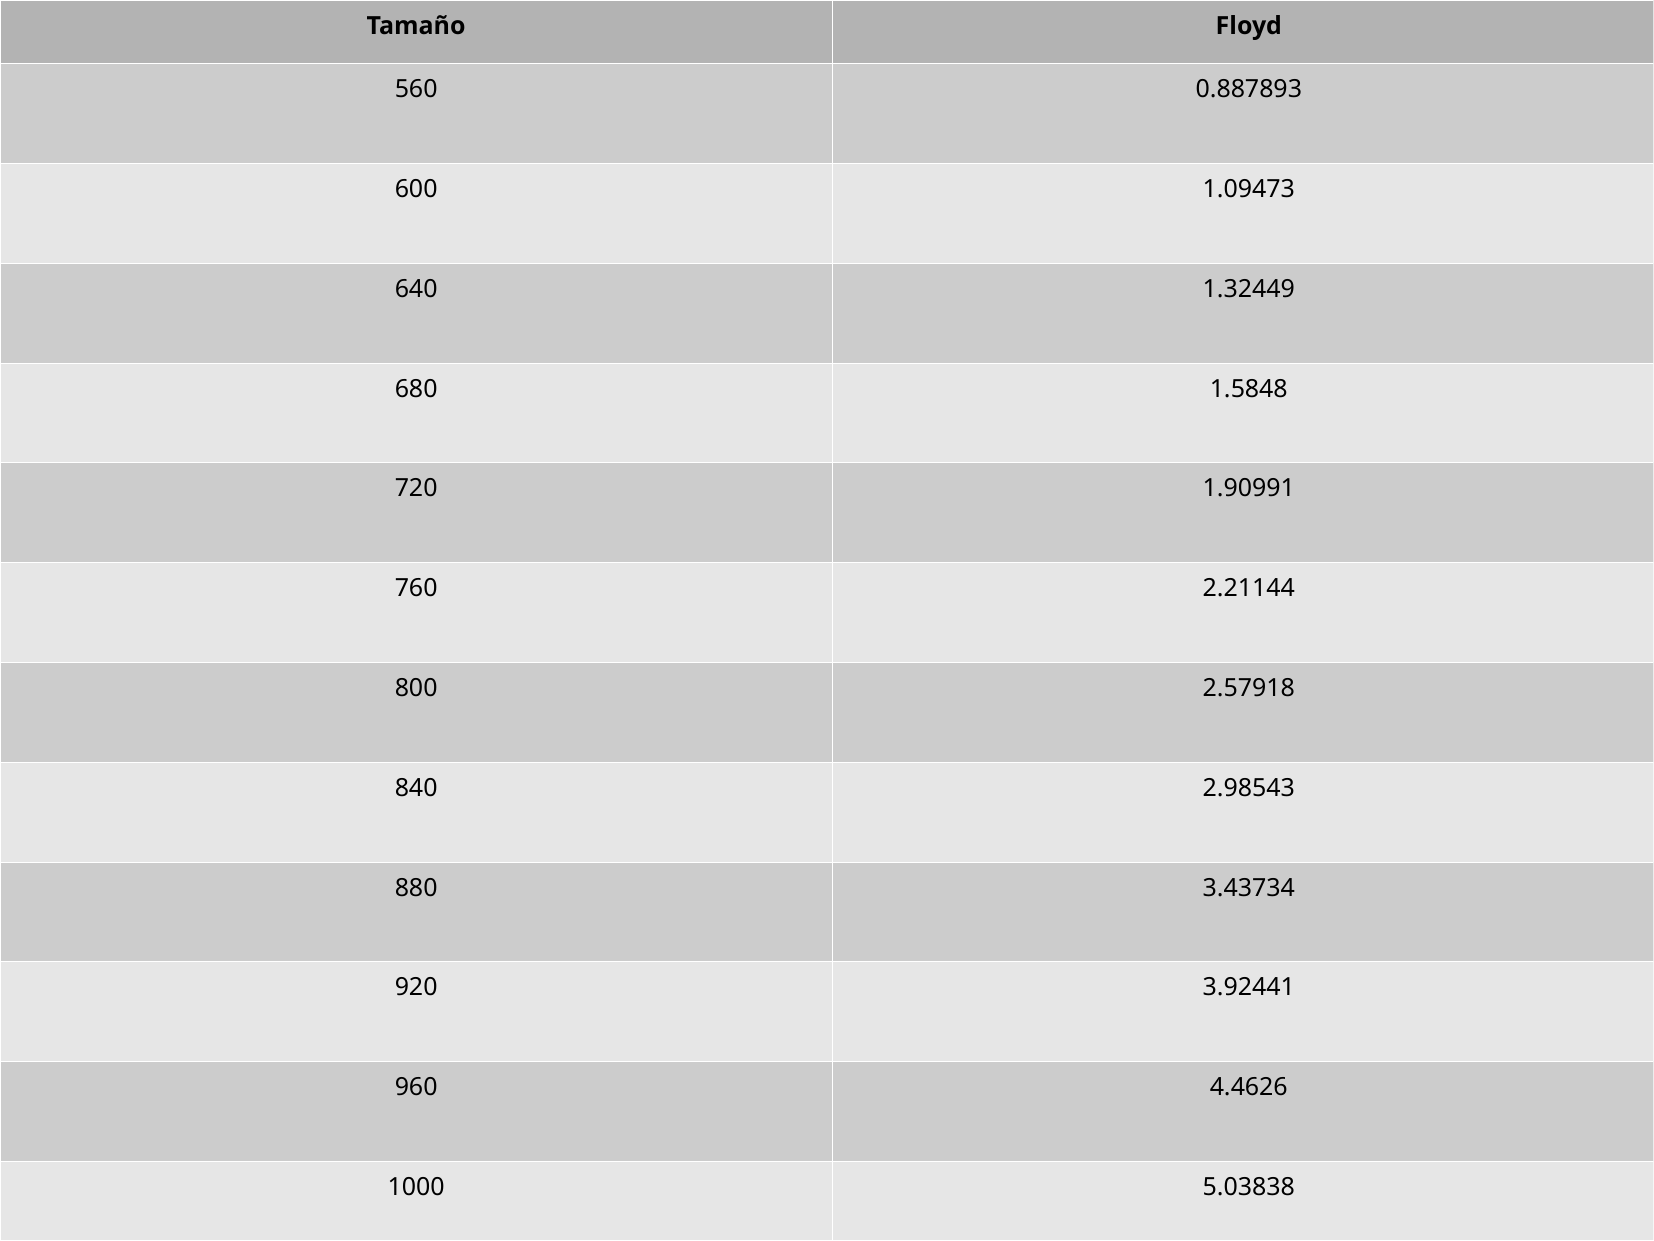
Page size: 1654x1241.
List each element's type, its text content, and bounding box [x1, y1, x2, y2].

table_cell 640 [1, 264, 832, 363]
table_cell 1000 [1, 1162, 832, 1240]
table_header Floyd [833, 1, 1654, 63]
table_cell 800 [1, 663, 832, 762]
table_cell 3.43734 [833, 863, 1654, 961]
table_cell 840 [1, 763, 832, 862]
table_cell 5.03838 [833, 1162, 1654, 1240]
table_cell 2.98543 [833, 763, 1654, 862]
table_cell 1.90991 [833, 463, 1654, 562]
table_cell 880 [1, 863, 832, 961]
table_cell 960 [1, 1062, 832, 1161]
table_cell 2.57918 [833, 663, 1654, 762]
table_cell 1.5848 [833, 364, 1654, 462]
table_header Tamaño [1, 1, 832, 63]
table_cell 720 [1, 463, 832, 562]
table_cell 3.92441 [833, 962, 1654, 1061]
table_cell 1.32449 [833, 264, 1654, 363]
table_cell 920 [1, 962, 832, 1061]
table_cell 1.09473 [833, 164, 1654, 263]
table_cell 4.4626 [833, 1062, 1654, 1161]
table_cell 2.21144 [833, 563, 1654, 662]
table_cell 760 [1, 563, 832, 662]
table_cell 0.887893 [833, 64, 1654, 163]
table_cell 680 [1, 364, 832, 462]
table_cell 560 [1, 64, 832, 163]
table_cell 600 [1, 164, 832, 263]
